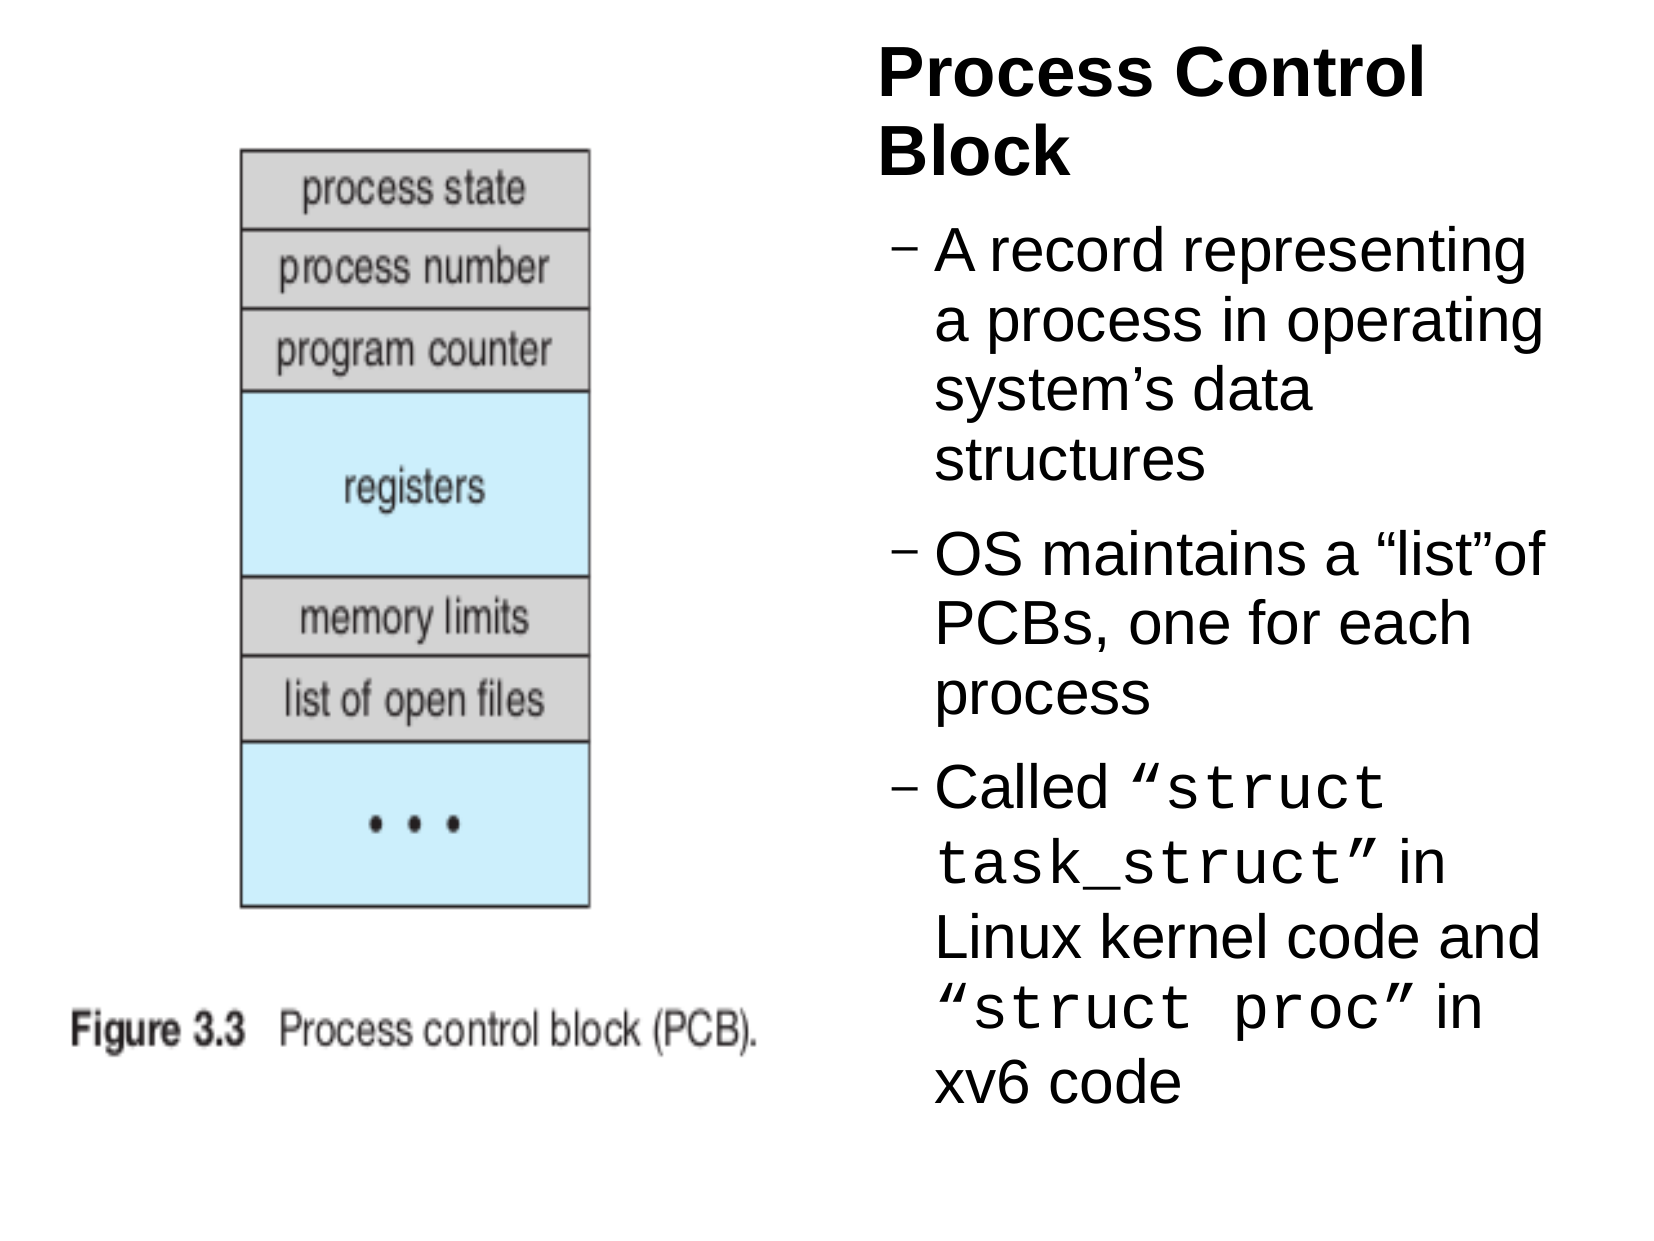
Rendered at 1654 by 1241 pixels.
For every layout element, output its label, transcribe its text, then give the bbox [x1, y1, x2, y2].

picture [55, 78, 821, 1071]
list Process Control Block A record representing a process in operating system’s data structures OS maintains a “list”of PCBs, one for each process Called “struct task_struct” in Linux kernel code and “struct proc” in xv6 code [821, 31, 1548, 1182]
